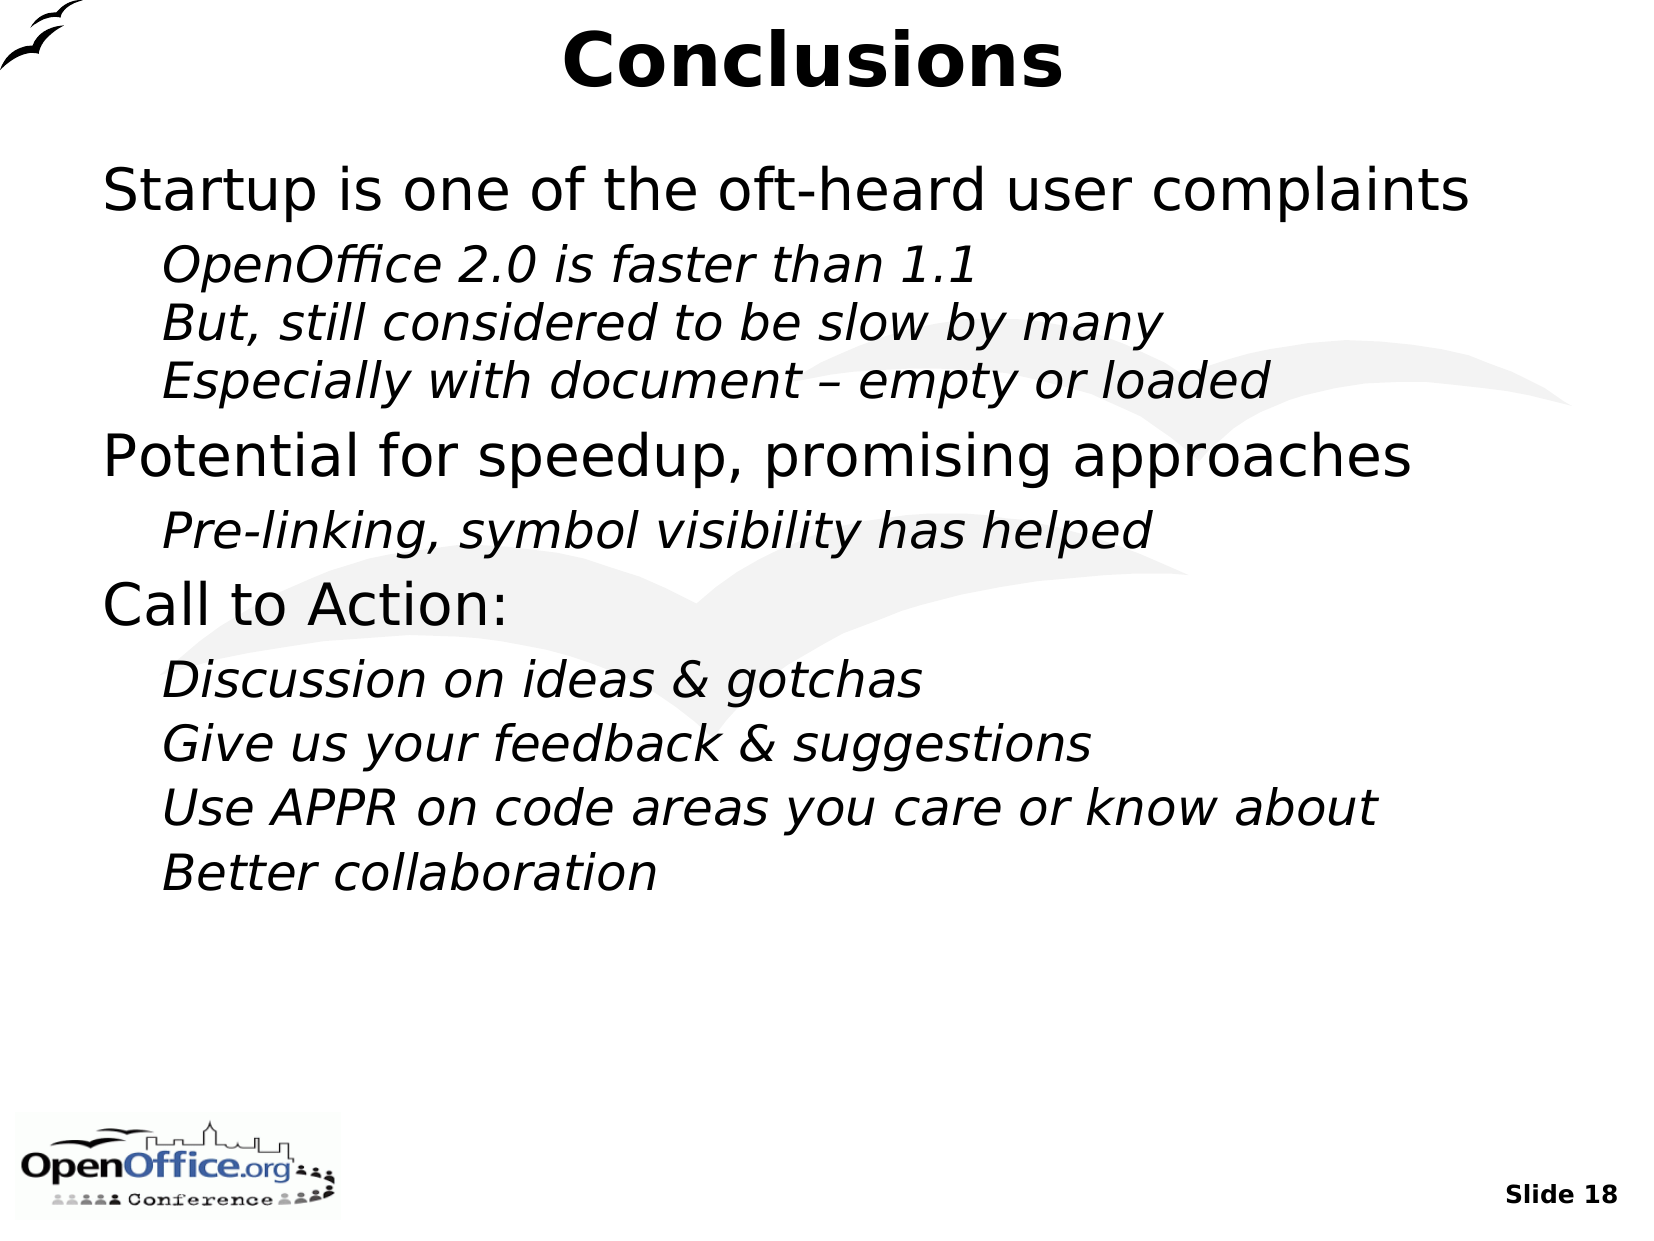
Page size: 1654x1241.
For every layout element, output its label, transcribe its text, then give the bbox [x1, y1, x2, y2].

title Conclusions [0, 0, 1654, 121]
list Startup is one of the oft-heard user complaints OpenOffice 2.0 is faster than 1.1 But, still considered to be slow by many Especially with document – empty or loaded Potential for speedup, promising approaches Pre-linking, symbol visibility has helped Call to Action: Discussion on ideas & gotchas Give us your feedback & suggestions Use APPR on code areas you care or know about Better collaboration [102, 155, 1529, 1085]
picture [15, 1112, 341, 1220]
